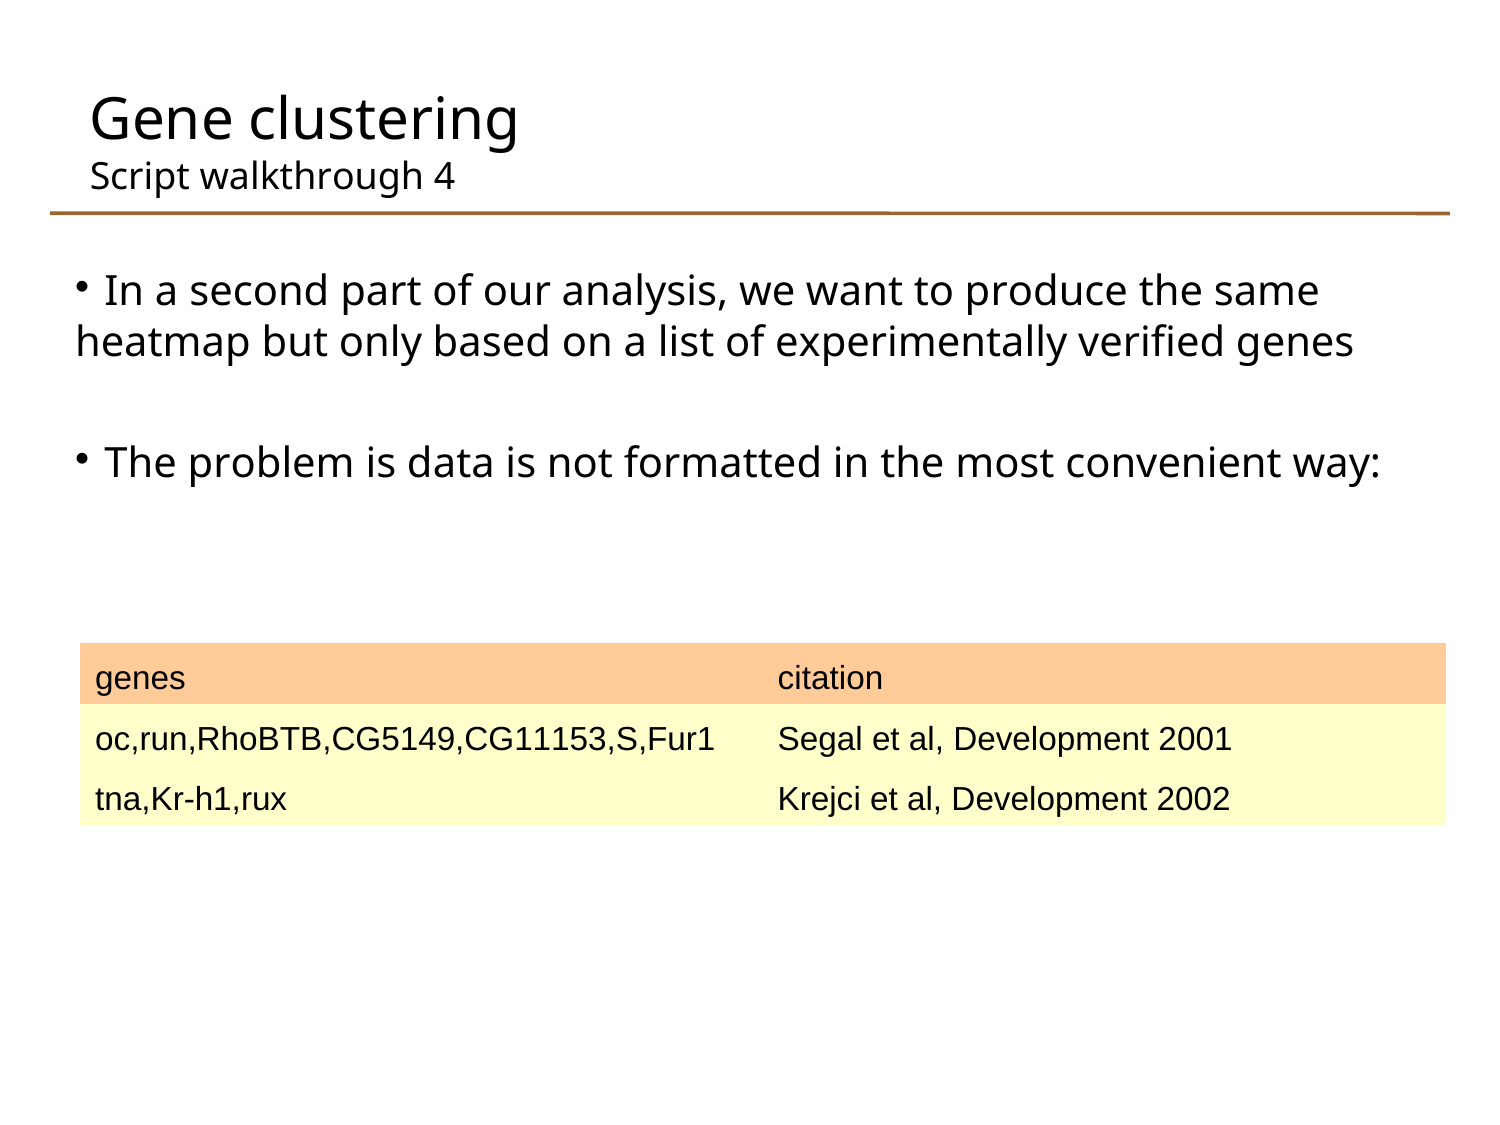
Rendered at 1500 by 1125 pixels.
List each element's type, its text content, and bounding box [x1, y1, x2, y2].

text_box Gene clustering Script walkthrough 4 [74, 44, 1425, 233]
table_cell Segal et al, Development 2001 [763, 704, 1446, 764]
table_cell Krejci et al, Development 2002 [763, 764, 1446, 825]
table_header genes [80, 643, 763, 704]
table_cell tna,Kr-h1,rux [80, 764, 763, 825]
text_box In a second part of our analysis, we want to produce the same heatmap but only based on a list of experimentally verified genes The problem is data is not formatted in the most convenient way: [74, 263, 1425, 1005]
table_header citation [763, 643, 1446, 704]
table_cell oc,run,RhoBTB,CG5149,CG11153,S,Fur1 [80, 704, 763, 764]
